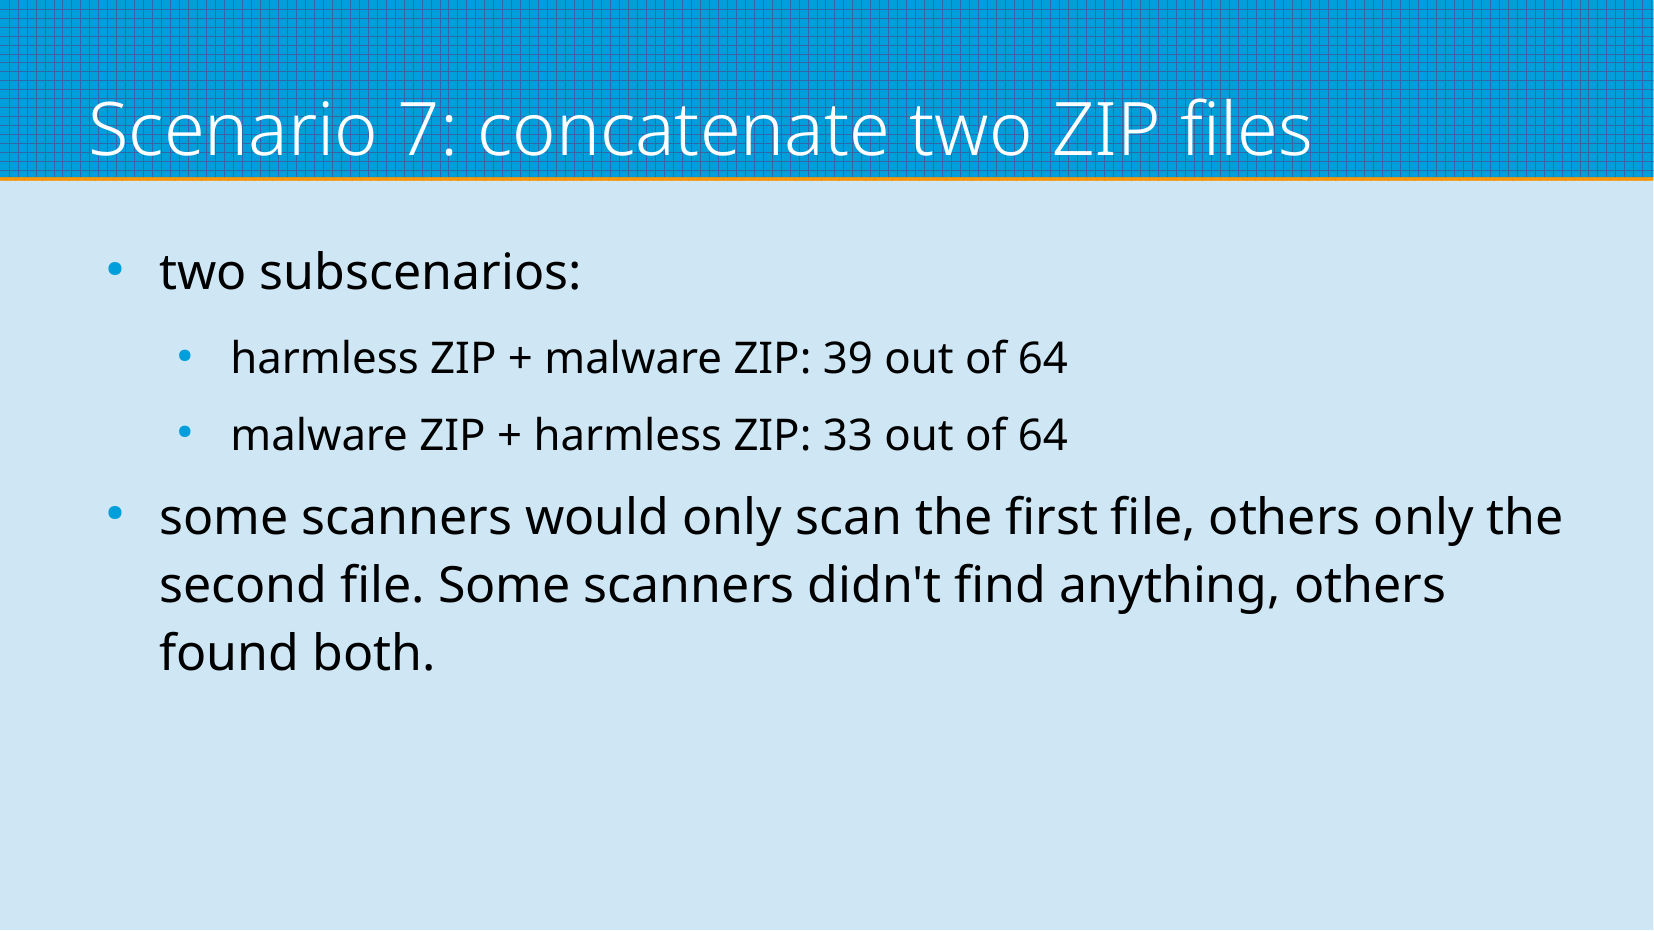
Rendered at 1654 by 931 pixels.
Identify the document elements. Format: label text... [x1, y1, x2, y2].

list two subscenarios: harmless ZIP + malware ZIP: 39 out of 64 malware ZIP + harmless ZIP: 33 out of 64 some scanners would only scan the first file, others only the second file. Some scanners didn't find anything, others found both. [88, 236, 1565, 813]
title Scenario 7: concatenate two ZIP files [88, 14, 1565, 178]
